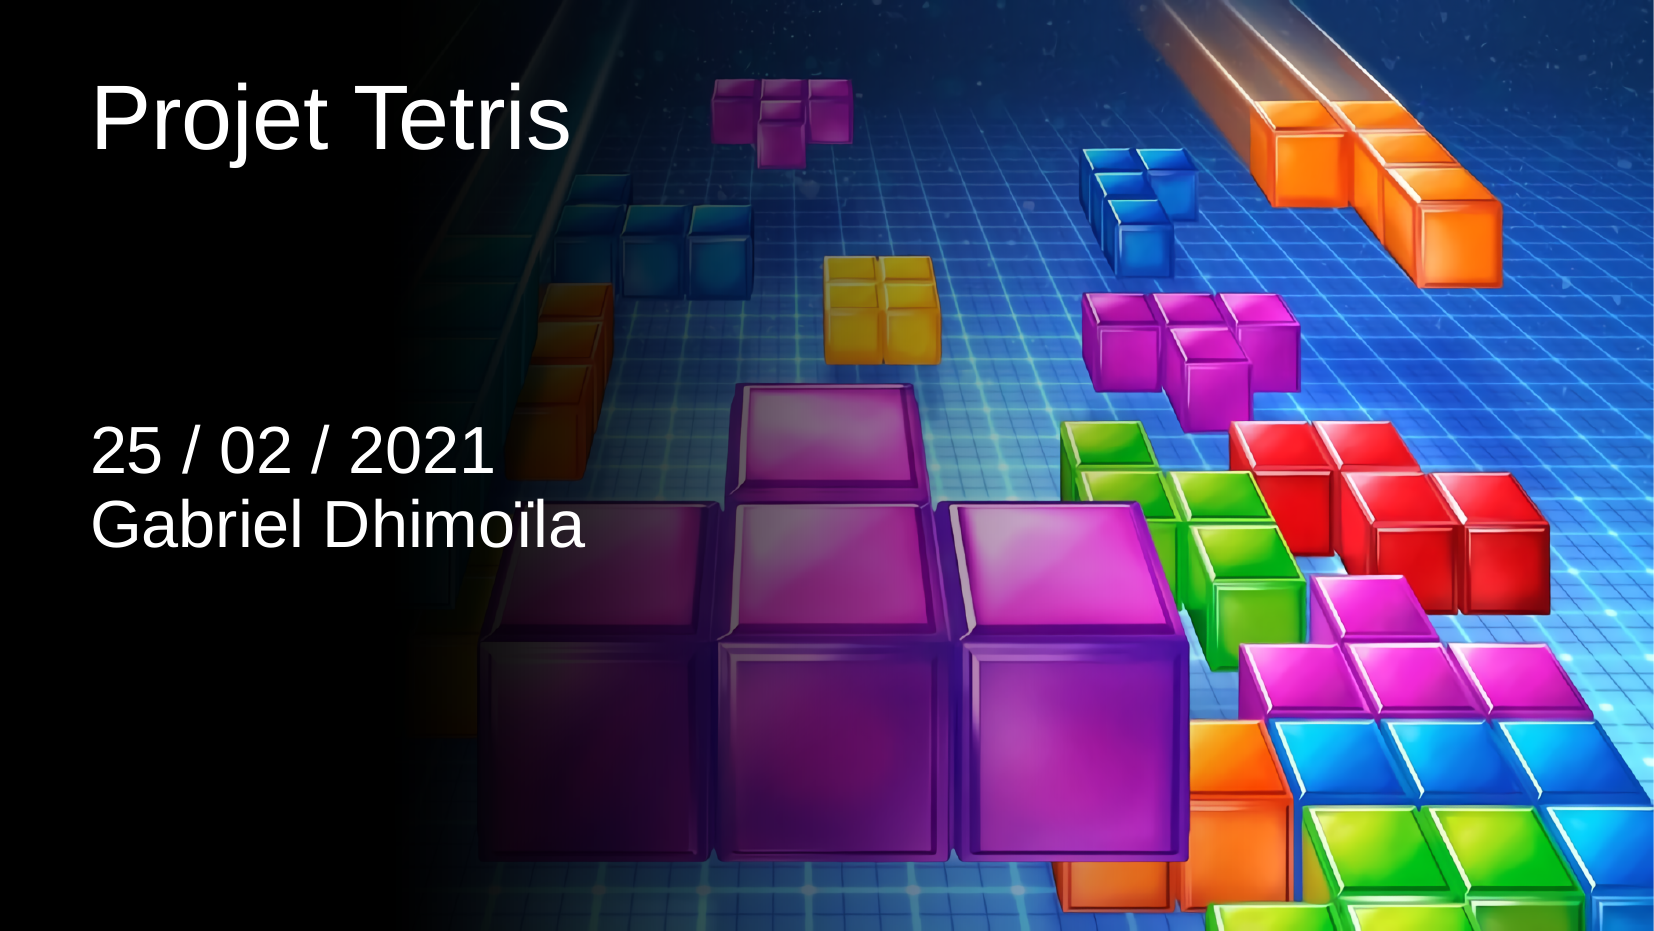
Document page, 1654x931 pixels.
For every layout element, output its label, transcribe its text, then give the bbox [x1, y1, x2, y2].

picture [0, 0, 1654, 931]
subtitle 25 / 02 / 2021 Gabriel Dhimoïla [90, 217, 1579, 758]
title Projet Tetris [90, 39, 1579, 196]
